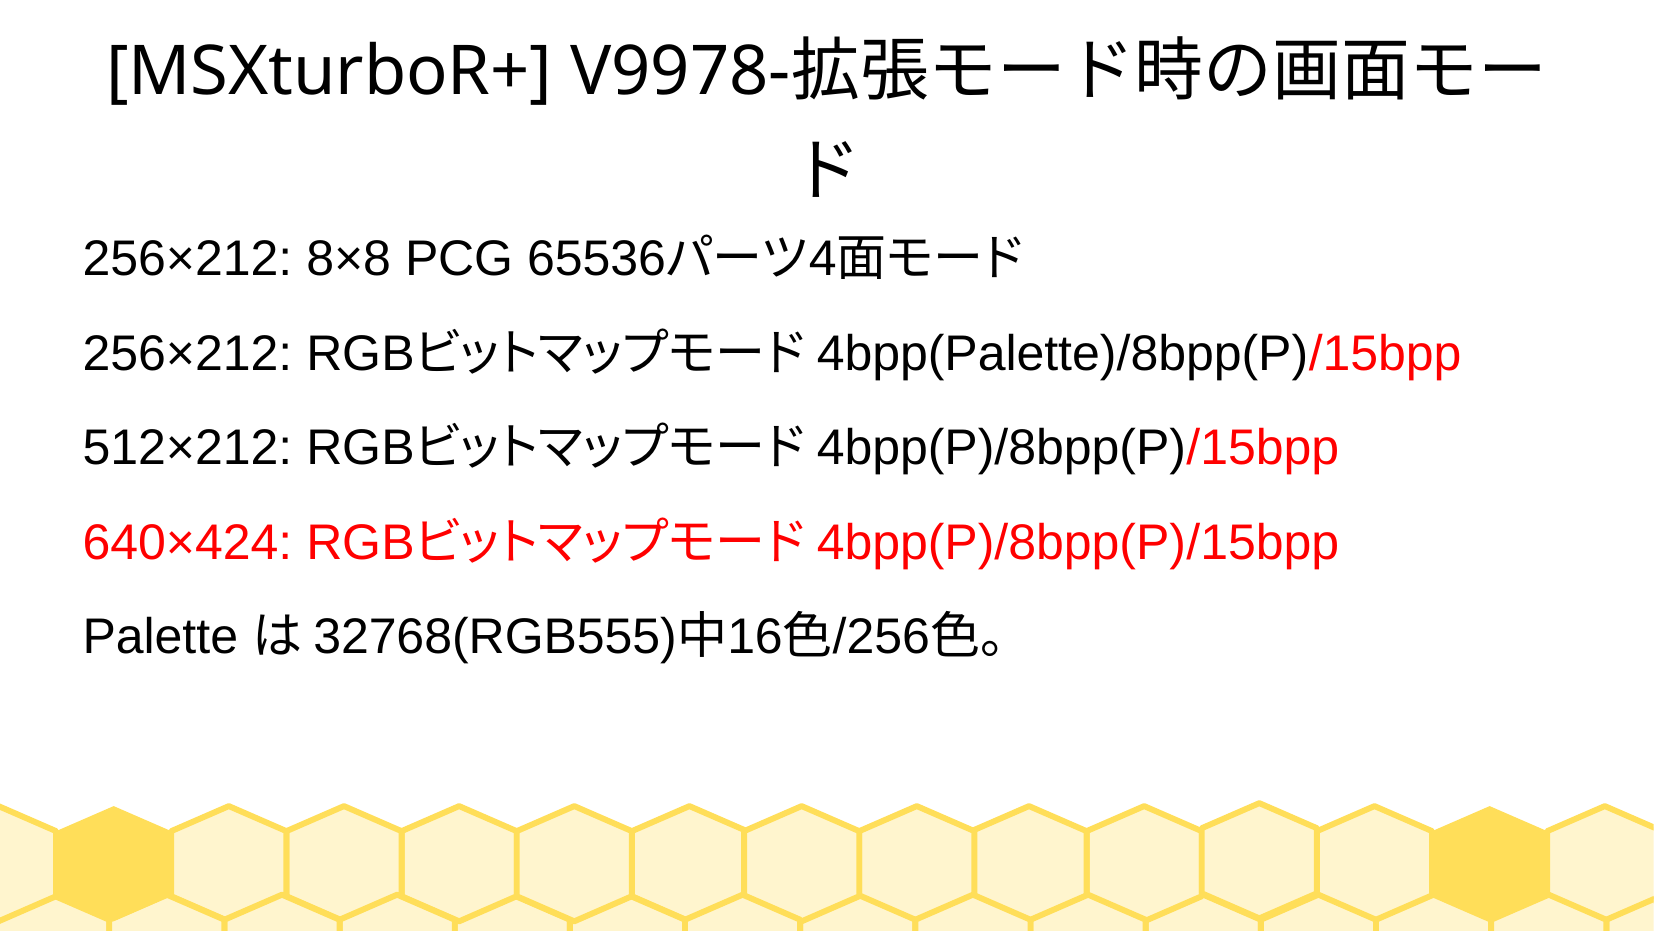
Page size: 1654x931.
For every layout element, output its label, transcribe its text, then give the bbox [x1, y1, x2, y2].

list 256×212: 8×8 PCG 65536パーツ4面モード 256×212: RGBビットマップモード 4bpp(Palette)/8bpp(P)/15bpp 512×212: RGBビットマップモード 4bpp(P)/8bpp(P)/15bpp 640×424: RGBビットマップモード 4bpp(P)/8bpp(P)/15bpp Palette は 32768(RGB555)中16色/256色。 [82, 217, 1571, 758]
title [MSXturboR+] V9978-拡張モード時の画面モード [82, 37, 1571, 193]
